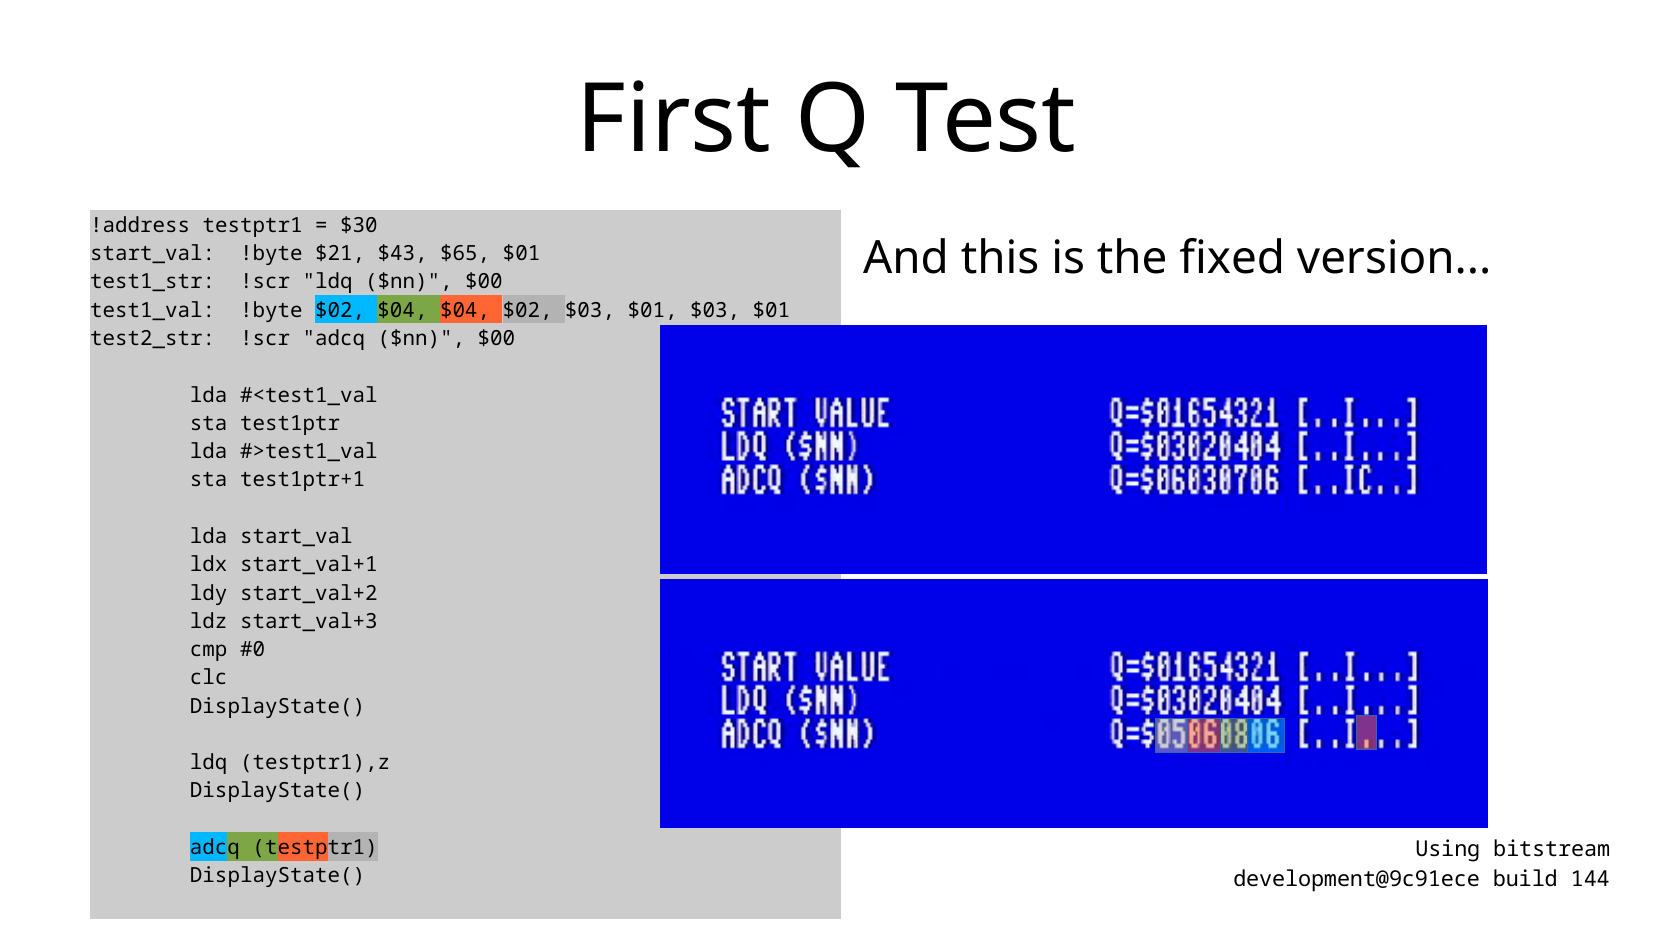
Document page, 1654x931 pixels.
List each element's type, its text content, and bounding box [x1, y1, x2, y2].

picture [660, 325, 1487, 574]
text_box !address testptr1 = $30 start_val: !byte $21, $43, $65, $01 test1_str: !scr "ldq ($nn)", $00 test1_val: !byte $02, $04, $04, $02, $03, $01, $03, $01 test2_str: !scr "adcq ($nn)", $00 lda #<test1_val sta test1ptr lda #>test1_val sta test1ptr+1 lda start_val ldx start_val+1 ldy start_val+2 ldz start_val+3 cmp #0 clc DisplayState() ldq (testptr1),z DisplayState() adcq (testptr1) DisplayState() [90, 210, 841, 869]
text_box And this is the fixed version... [863, 224, 1493, 288]
text_box [1155, 718, 1285, 753]
title First Q Test [82, 37, 1571, 193]
picture [660, 579, 1488, 828]
text_box [1356, 715, 1377, 750]
text_box Using bitstream development@9c91ece build 144 [1222, 833, 1611, 889]
